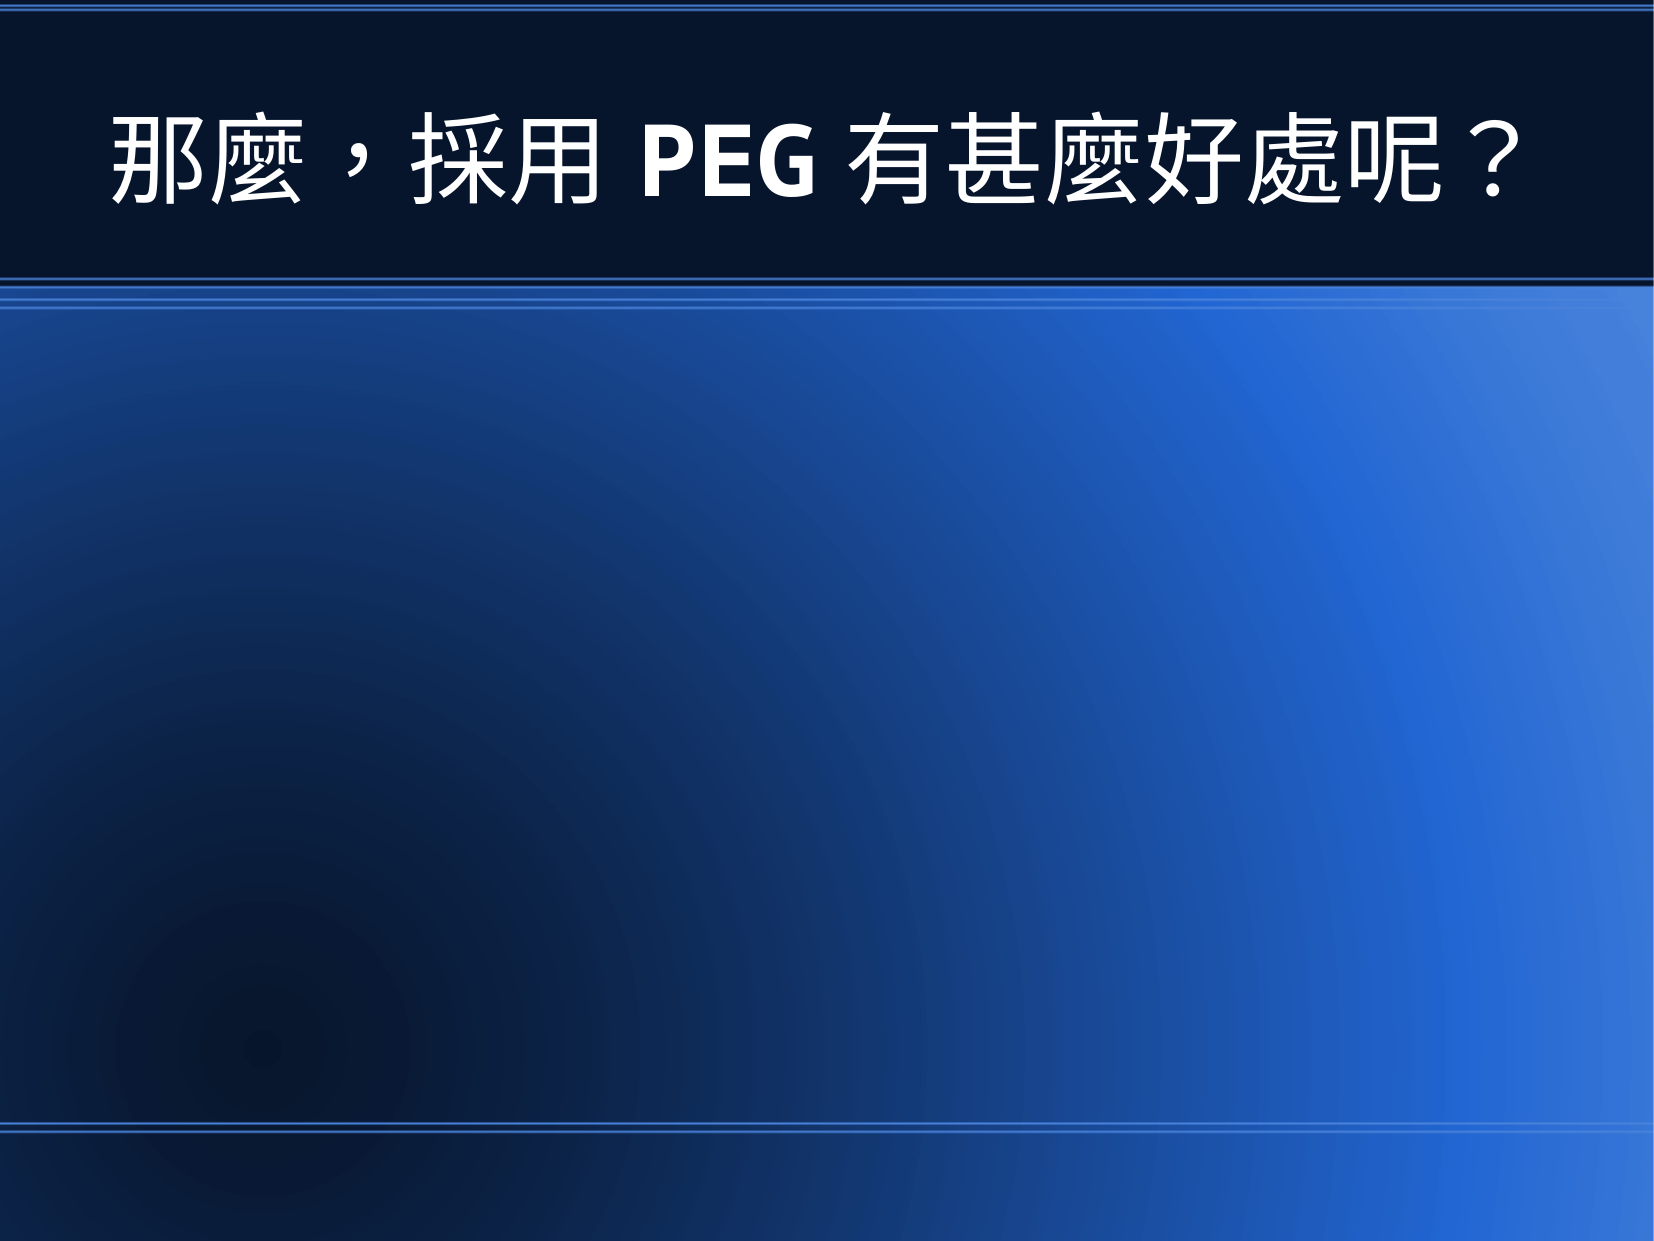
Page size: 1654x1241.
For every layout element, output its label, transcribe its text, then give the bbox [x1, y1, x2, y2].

title 那麼，採用PEG有甚麼好處呢？ [82, 49, 1571, 257]
picture [0, 0, 1654, 1241]
